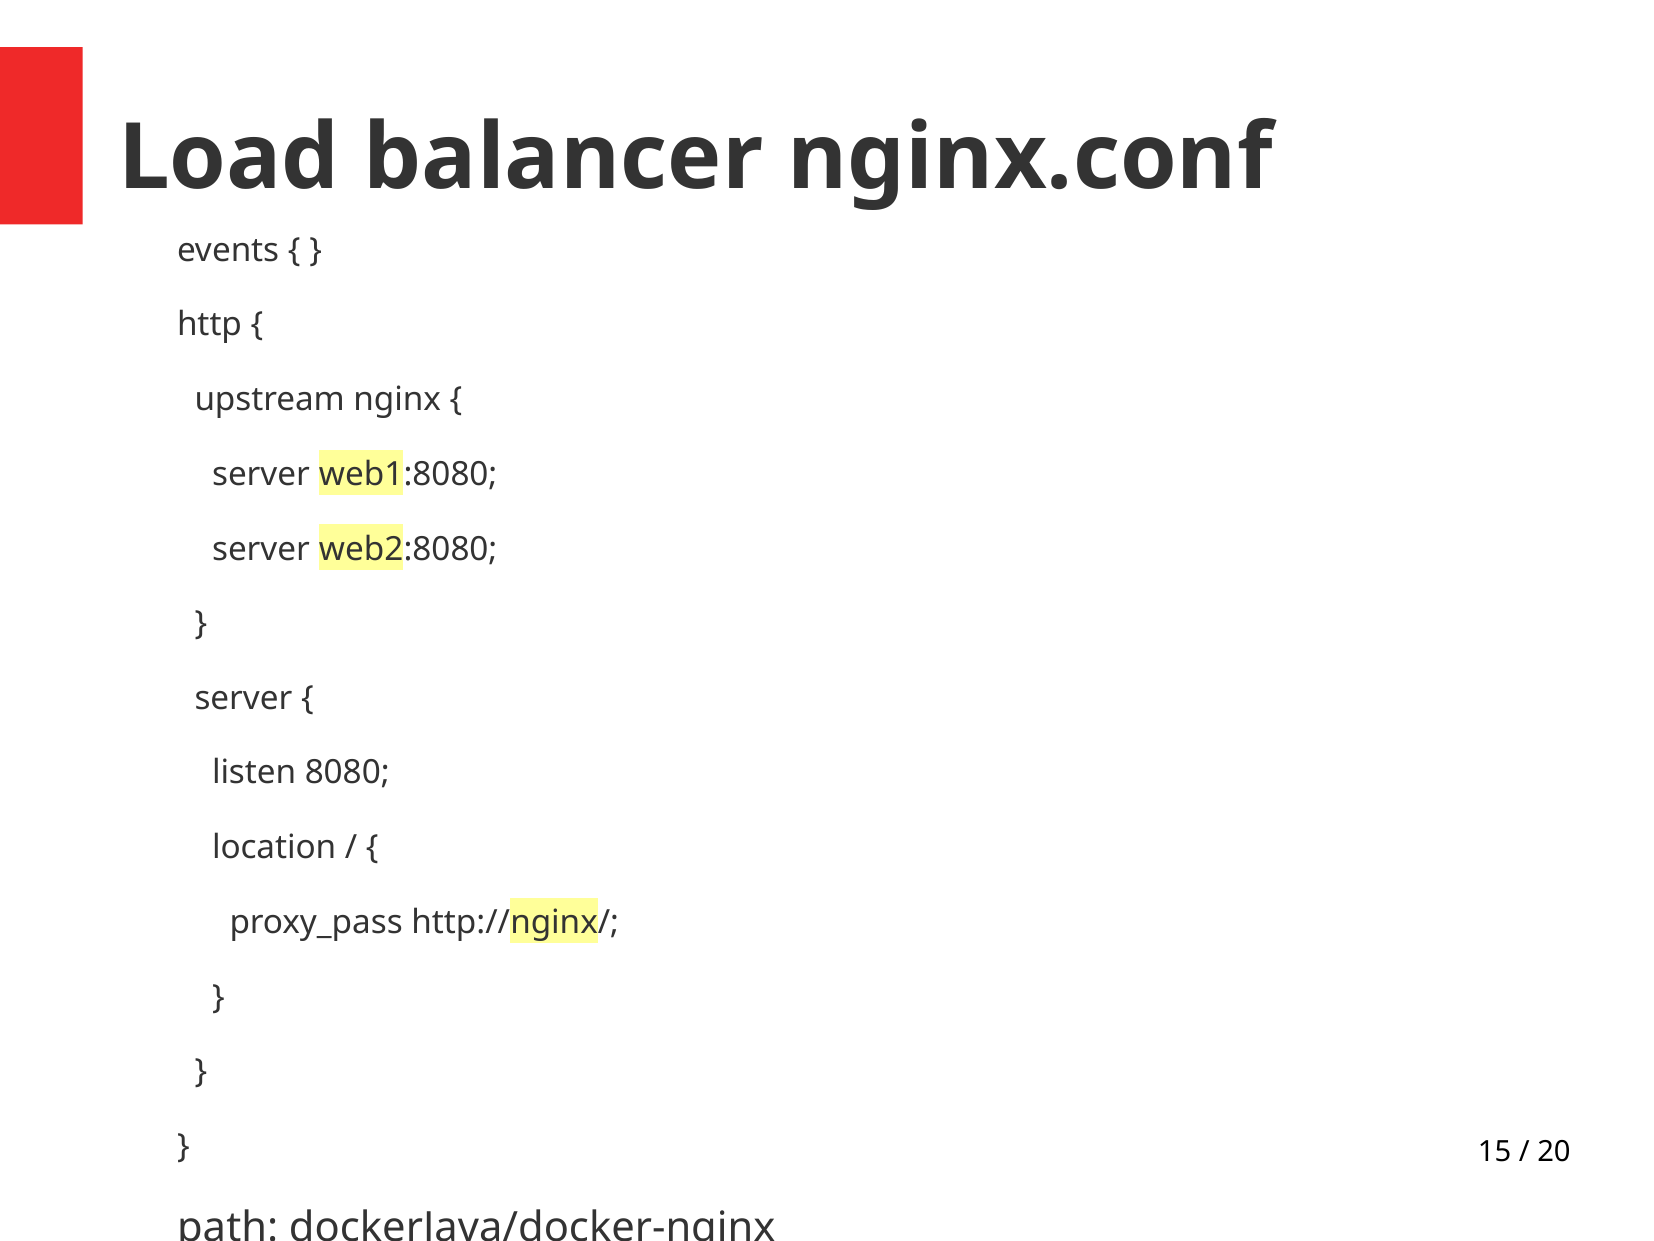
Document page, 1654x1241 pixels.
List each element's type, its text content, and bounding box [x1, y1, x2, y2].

list events { } http { upstream nginx { server web1:8080; server web2:8080; } server { listen 8080; location / { proxy_pass http://nginx/; } } } path: dockerJava/docker-nginx [106, 225, 1524, 945]
title Load balancer nginx.conf [118, 49, 1571, 257]
